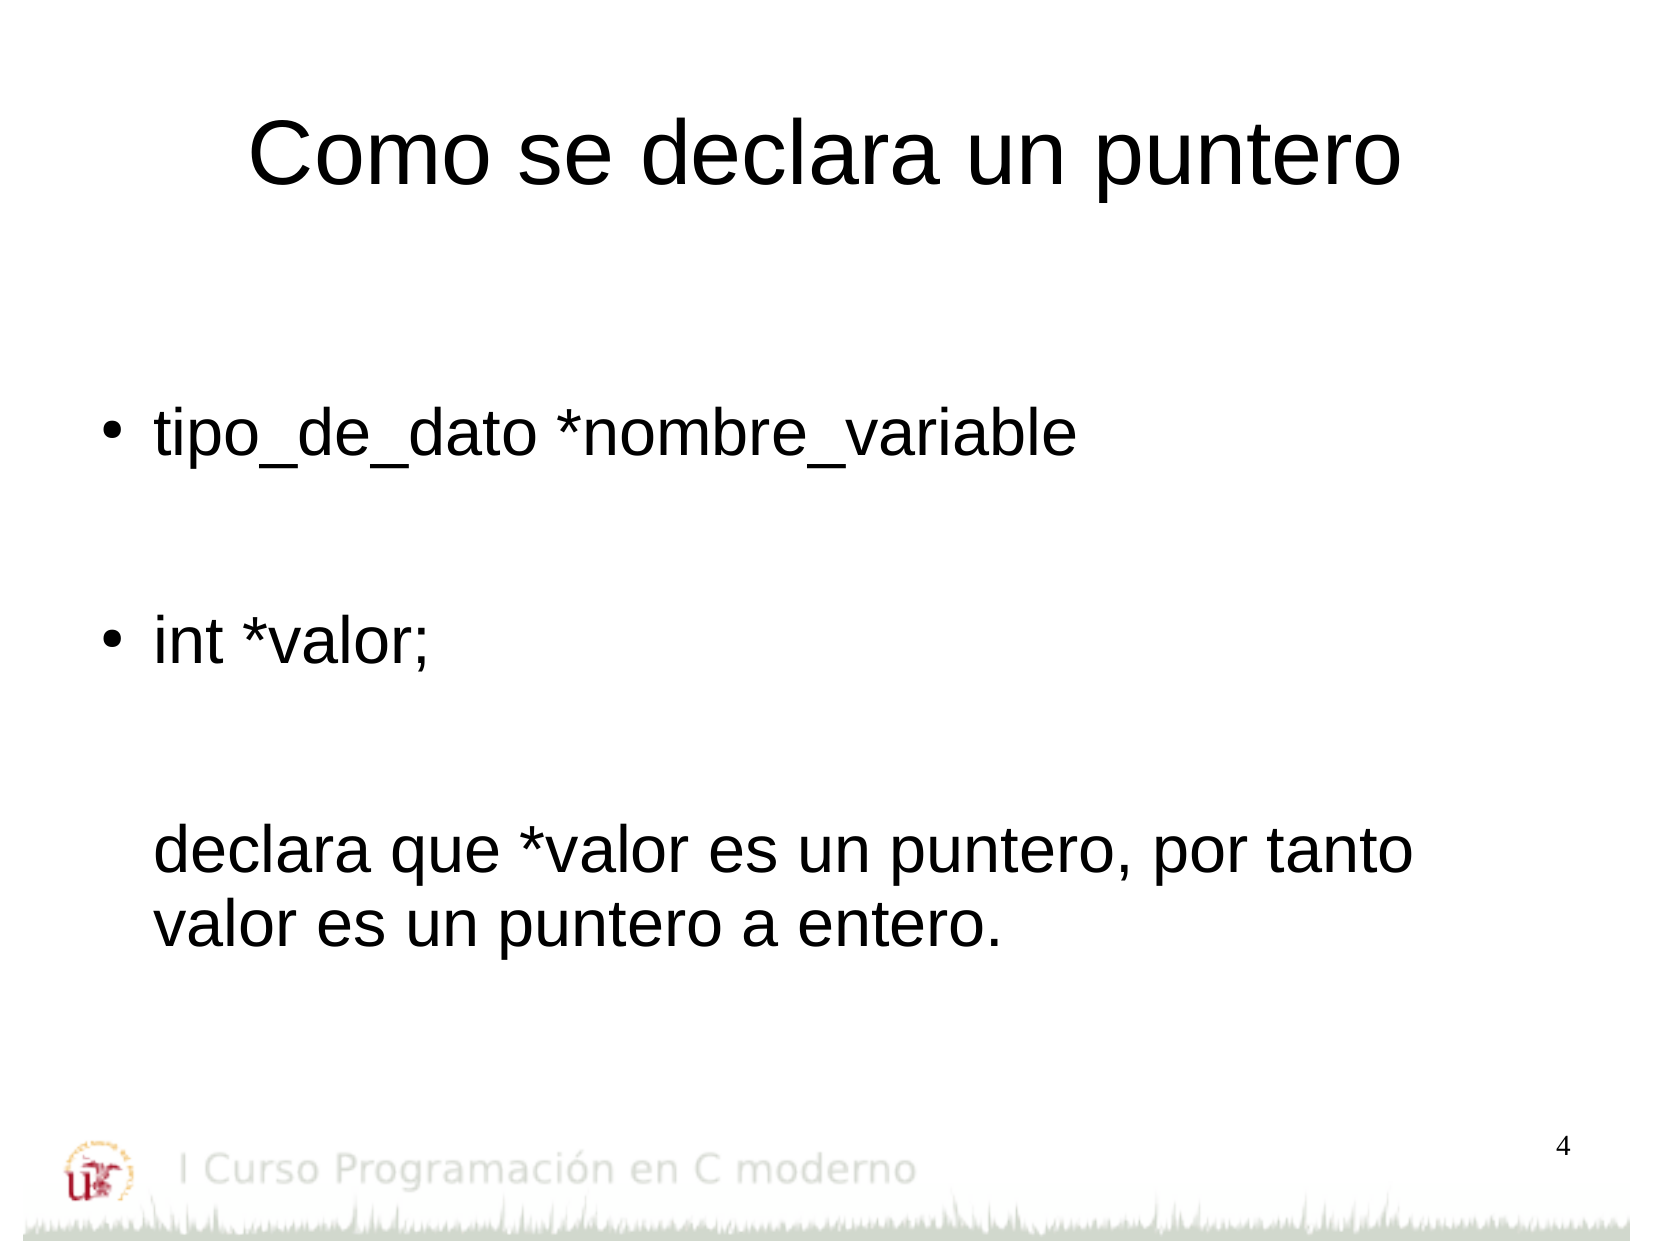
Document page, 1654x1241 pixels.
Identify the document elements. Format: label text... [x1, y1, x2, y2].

picture [23, 1136, 1630, 1241]
title Como se declara un puntero [82, 49, 1571, 257]
list tipo_de_dato *nombre_variable int *valor; declara que *valor es un puntero, por tanto valor es un puntero a entero. [82, 290, 1538, 1010]
